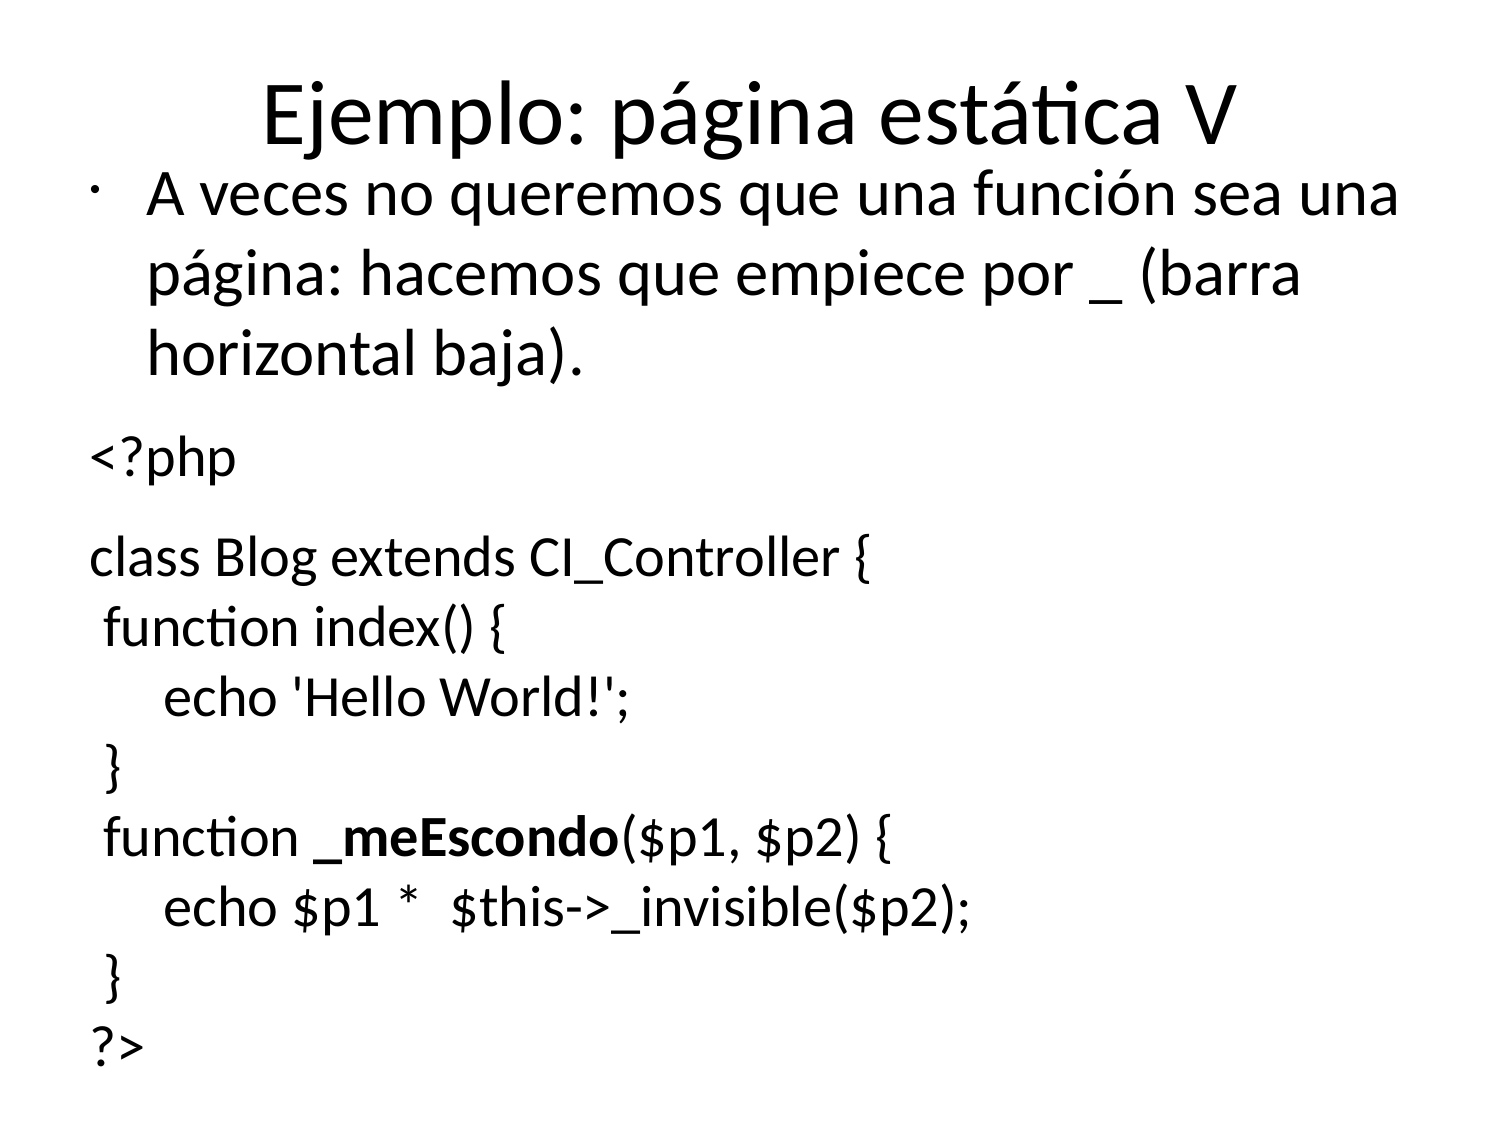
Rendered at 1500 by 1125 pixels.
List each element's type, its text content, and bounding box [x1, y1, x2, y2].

list [75, 970, 1425, 1005]
list A veces no queremos que una función sea una página: hacemos que empiece por _ (barra horizontal baja). <?php class Blog extends CI_Controller { function index() { echo 'Hello World!'; } function _meEscondo($p1, $p2) { echo $p1 * $this->_invisible($p2); } ?> [75, 141, 1426, 970]
title Ejemplo: página estática V [75, 45, 1425, 141]
